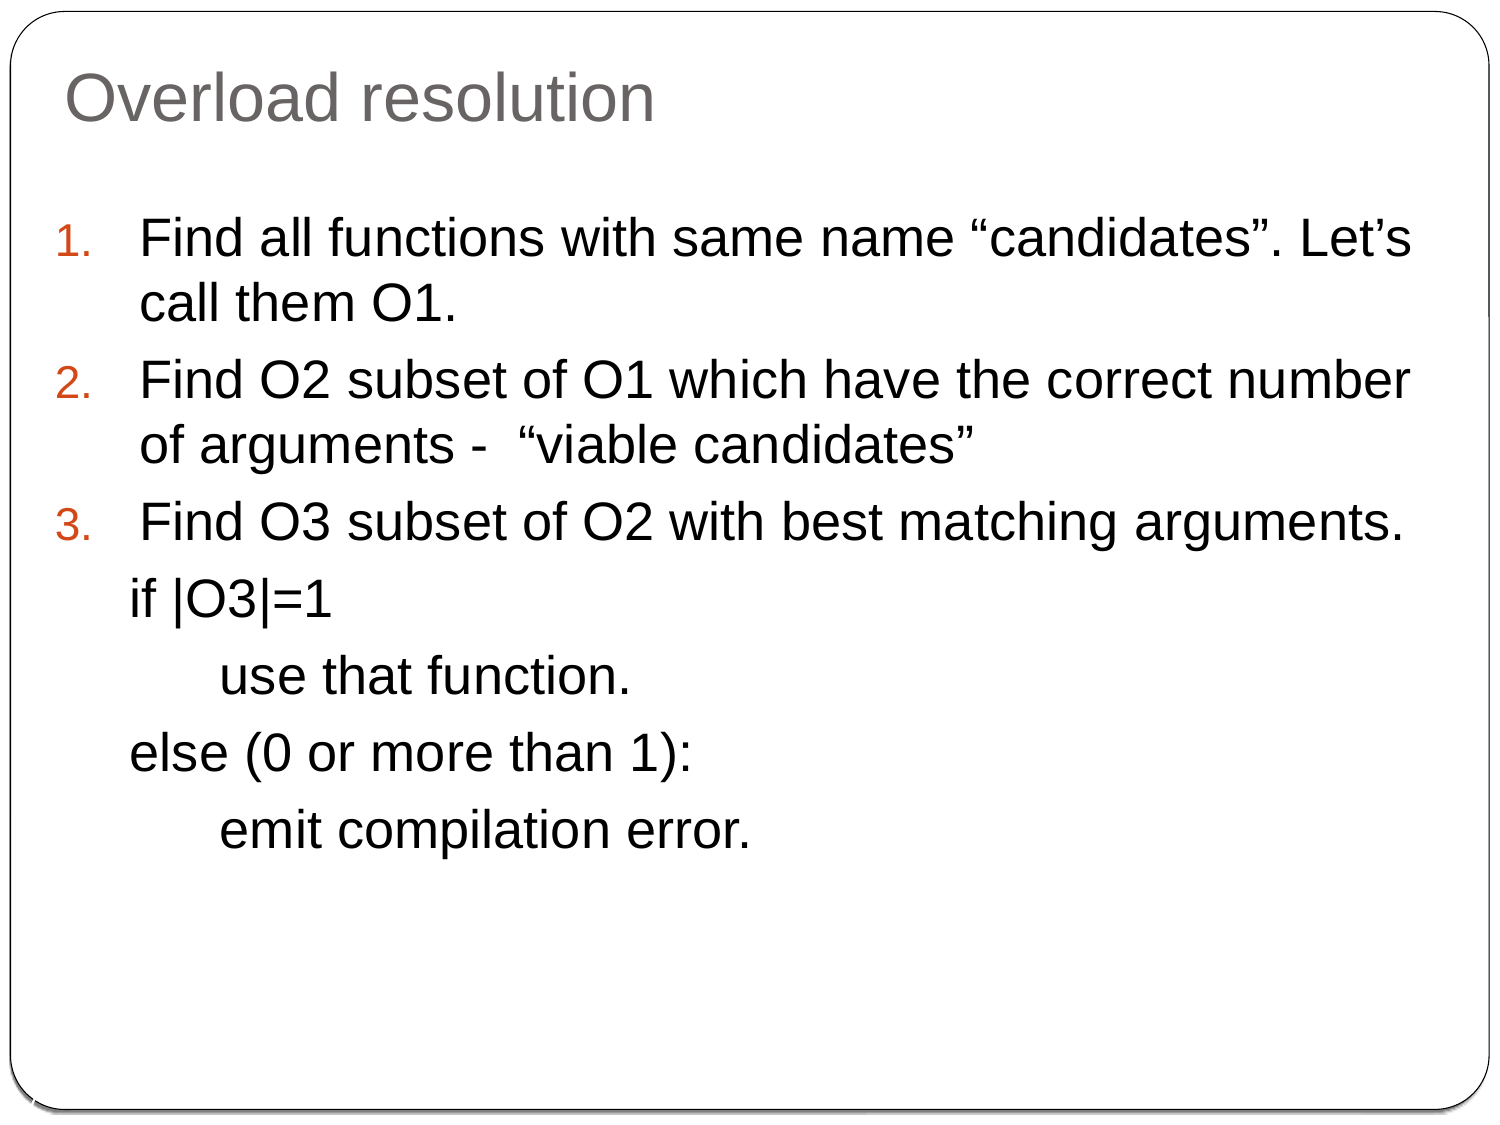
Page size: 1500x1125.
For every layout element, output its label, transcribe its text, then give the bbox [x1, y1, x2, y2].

title Overload resolution [50, 45, 1450, 150]
slide_number <number> [0, 1074, 50, 1125]
list Find all functions with same name “candidates”. Let’s call them O1. Find O2 subset of O1 which have the correct number of arguments - “viable candidates” Find O3 subset of O2 with best matching arguments. if |O3|=1 use that function. else (0 or more than 1): emit compilation error. [40, 195, 1441, 961]
